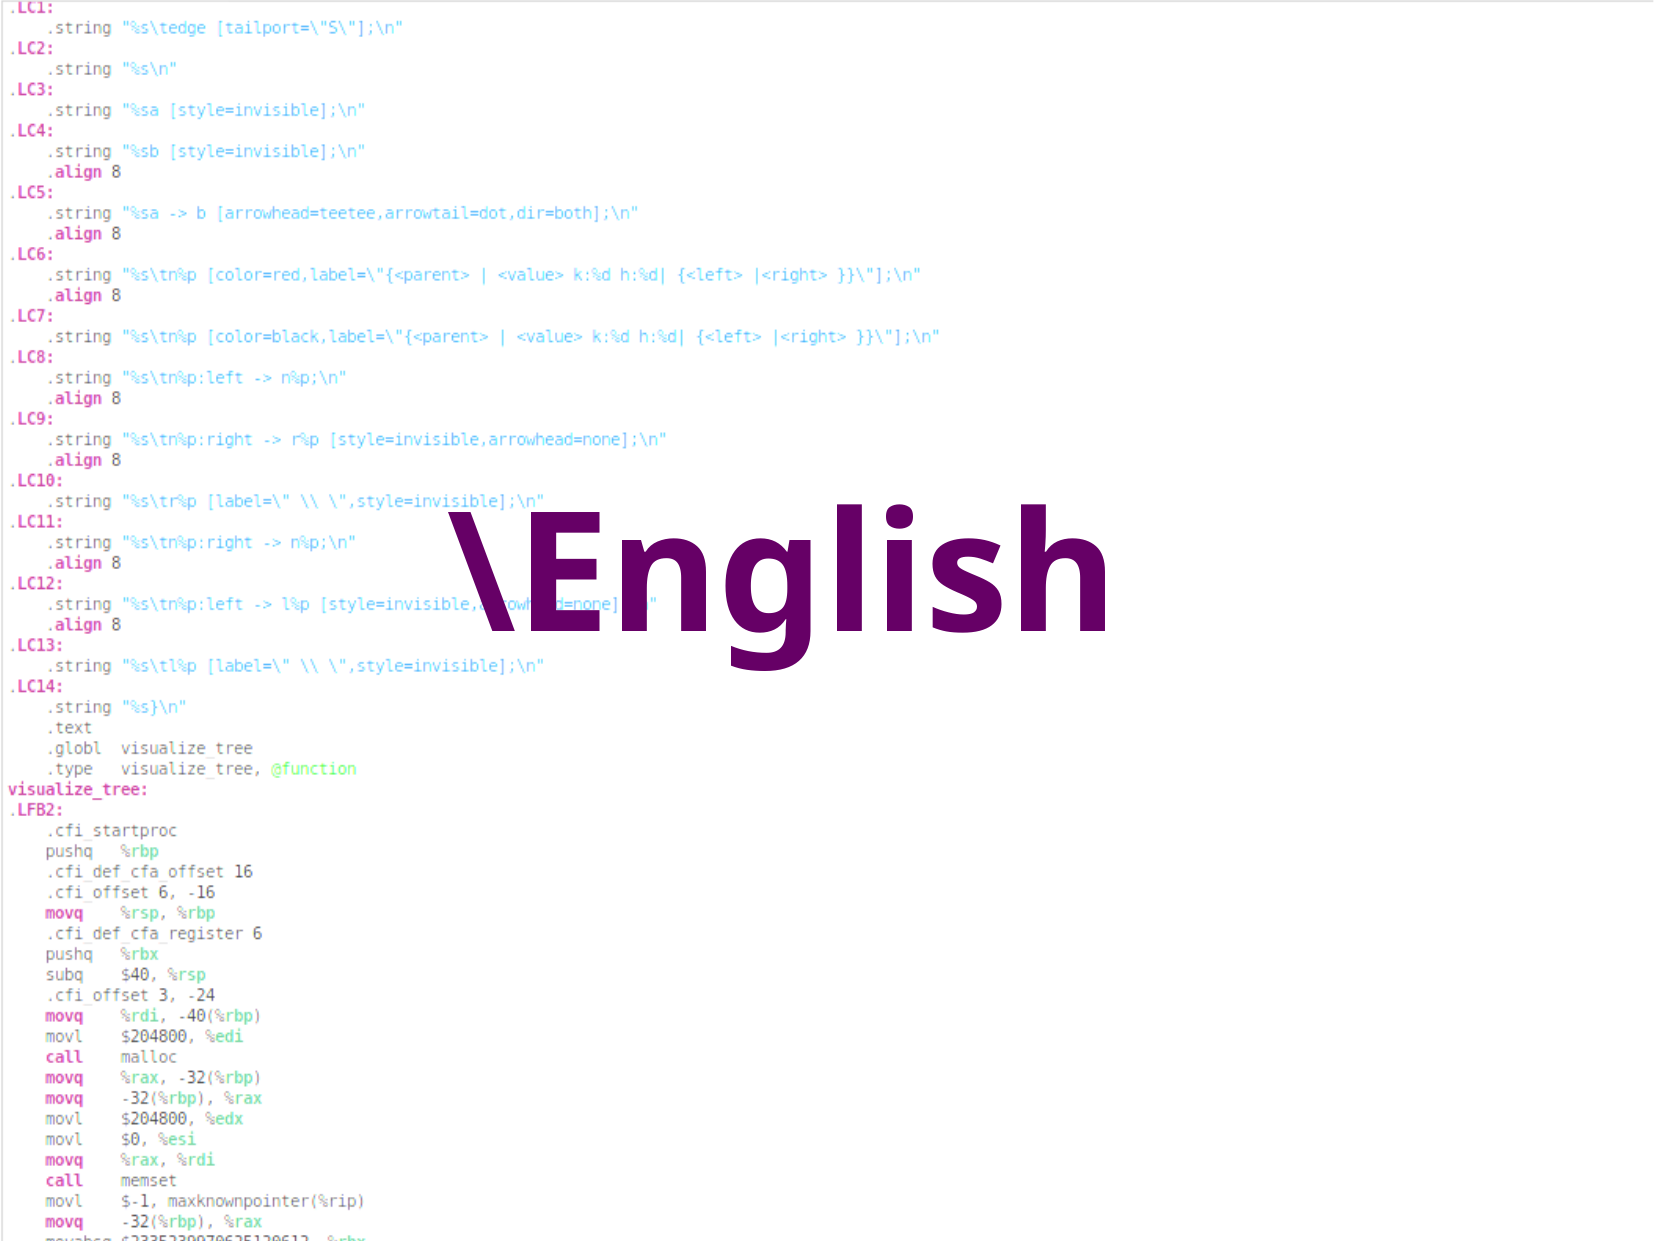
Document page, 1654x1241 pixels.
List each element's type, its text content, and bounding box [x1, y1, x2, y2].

text_box \English [432, 445, 1243, 691]
picture [0, 0, 1654, 1241]
